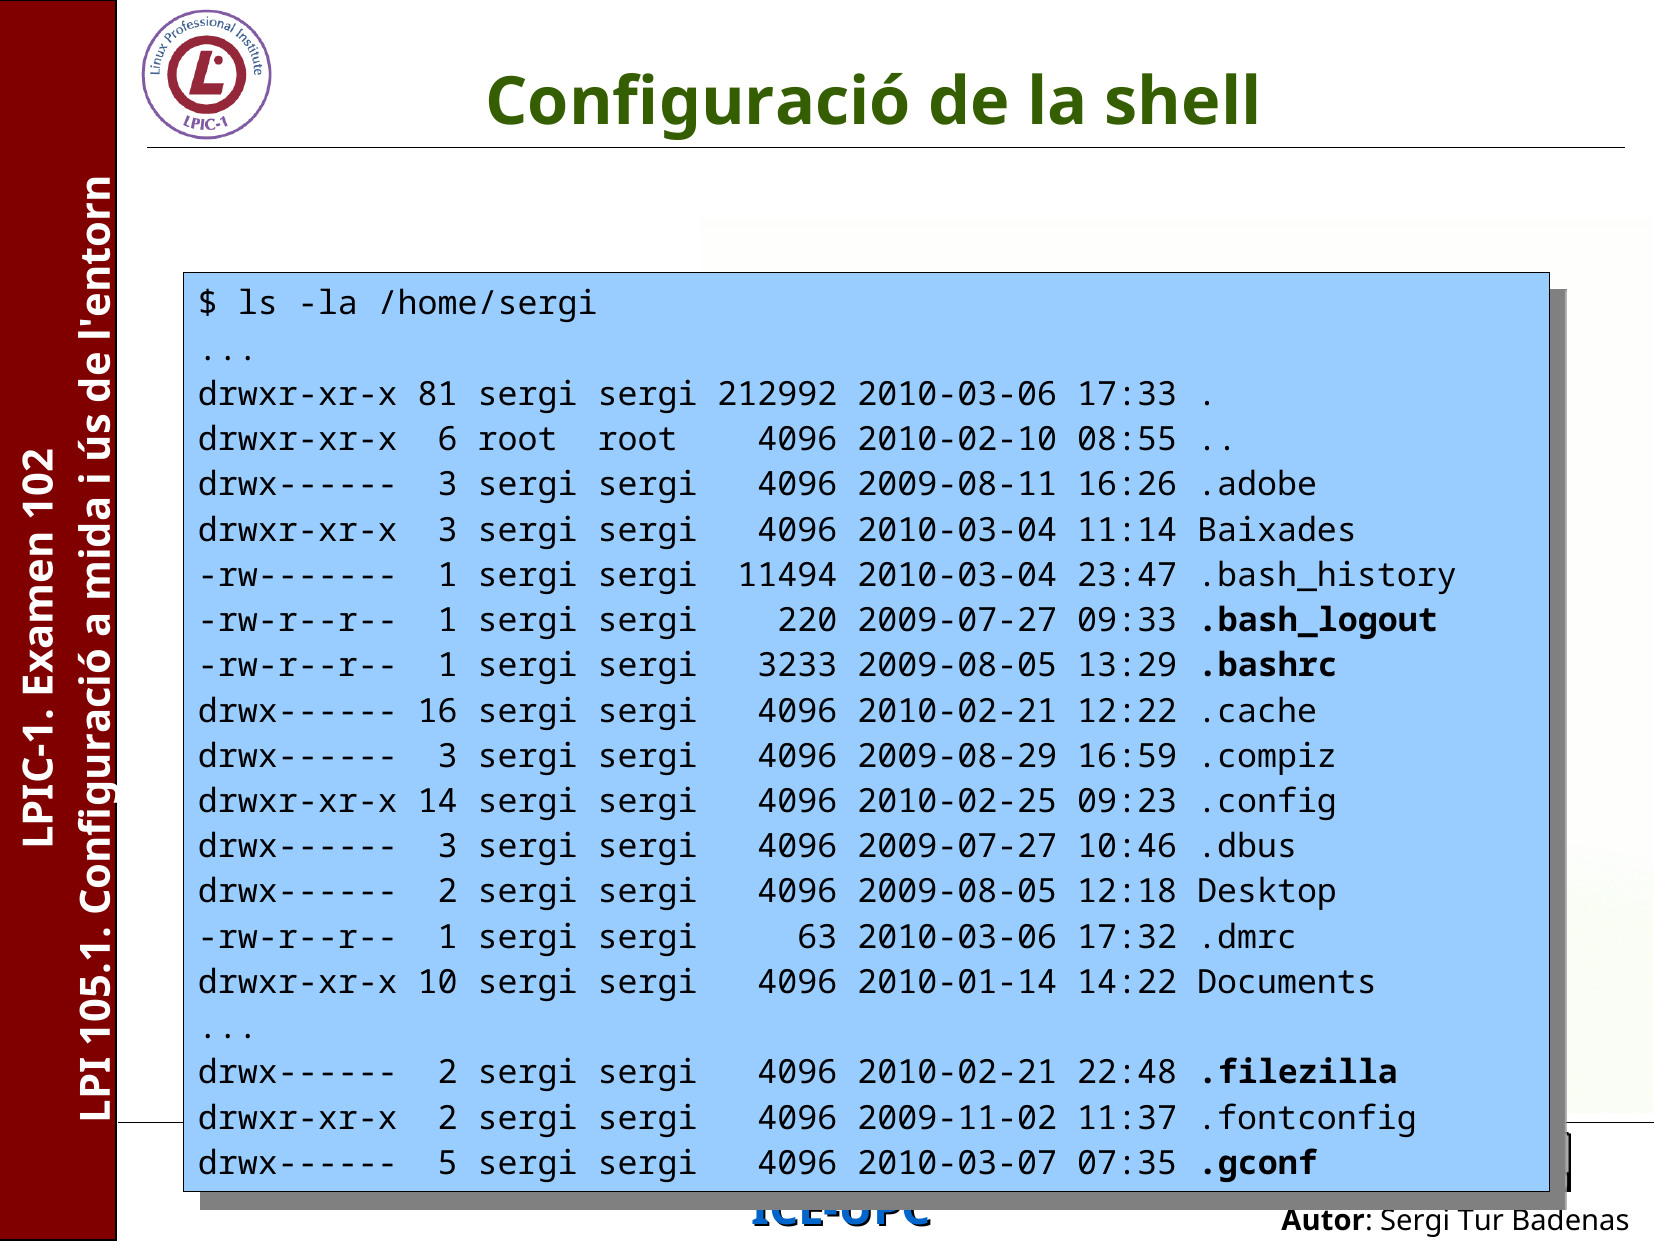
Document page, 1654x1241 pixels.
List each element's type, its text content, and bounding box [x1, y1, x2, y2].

picture [1567, 1132, 1571, 1192]
picture [135, 5, 277, 55]
picture [700, 217, 1654, 1113]
text_box $ ls -la /home/sergi ... drwxr-xr-x 81 sergi sergi 212992 2010-03-06 17:33 . drwxr-xr-x 6 root root 4096 2010-02-10 08:55 .. drwx------ 3 sergi sergi 4096 2009-08-11 16:26 .adobe drwxr-xr-x 3 sergi sergi 4096 2010-03-04 11:14 Baixades -rw------- 1 sergi sergi 11494 2010-03-04 23:47 .bash_history -rw-r--r-- 1 sergi sergi 220 2009-07-27 09:33 .bash_logout -rw-r--r-- 1 sergi sergi 3233 2009-08-05 13:29 .bashrc drwx------ 16 sergi sergi 4096 2010-02-21 12:22 .cache drwx------ 3 sergi sergi 4096 2009-08-29 16:59 .compiz drwxr-xr-x 14 sergi sergi 4096 2010-02-25 09:23 .config drwx------ 3 sergi sergi 4096 2009-07-27 10:46 .dbus drwx------ 2 sergi sergi 4096 2009-08-05 12:18 Desktop -rw-r--r-- 1 sergi sergi 63 2010-03-06 17:32 .dmrc drwxr-xr-x 10 sergi sergi 4096 2010-01-14 14:22 Documents ... drwx------ 2 sergi sergi 4096 2010-02-21 22:48 .filezilla drwxr-xr-x 2 sergi sergi 4096 2009-11-02 11:37 .fontconfig drwx------ 5 sergi sergi 4096 2010-03-07 07:35 .gconf [183, 272, 1550, 952]
title Configuració de la shell [129, 55, 1619, 142]
